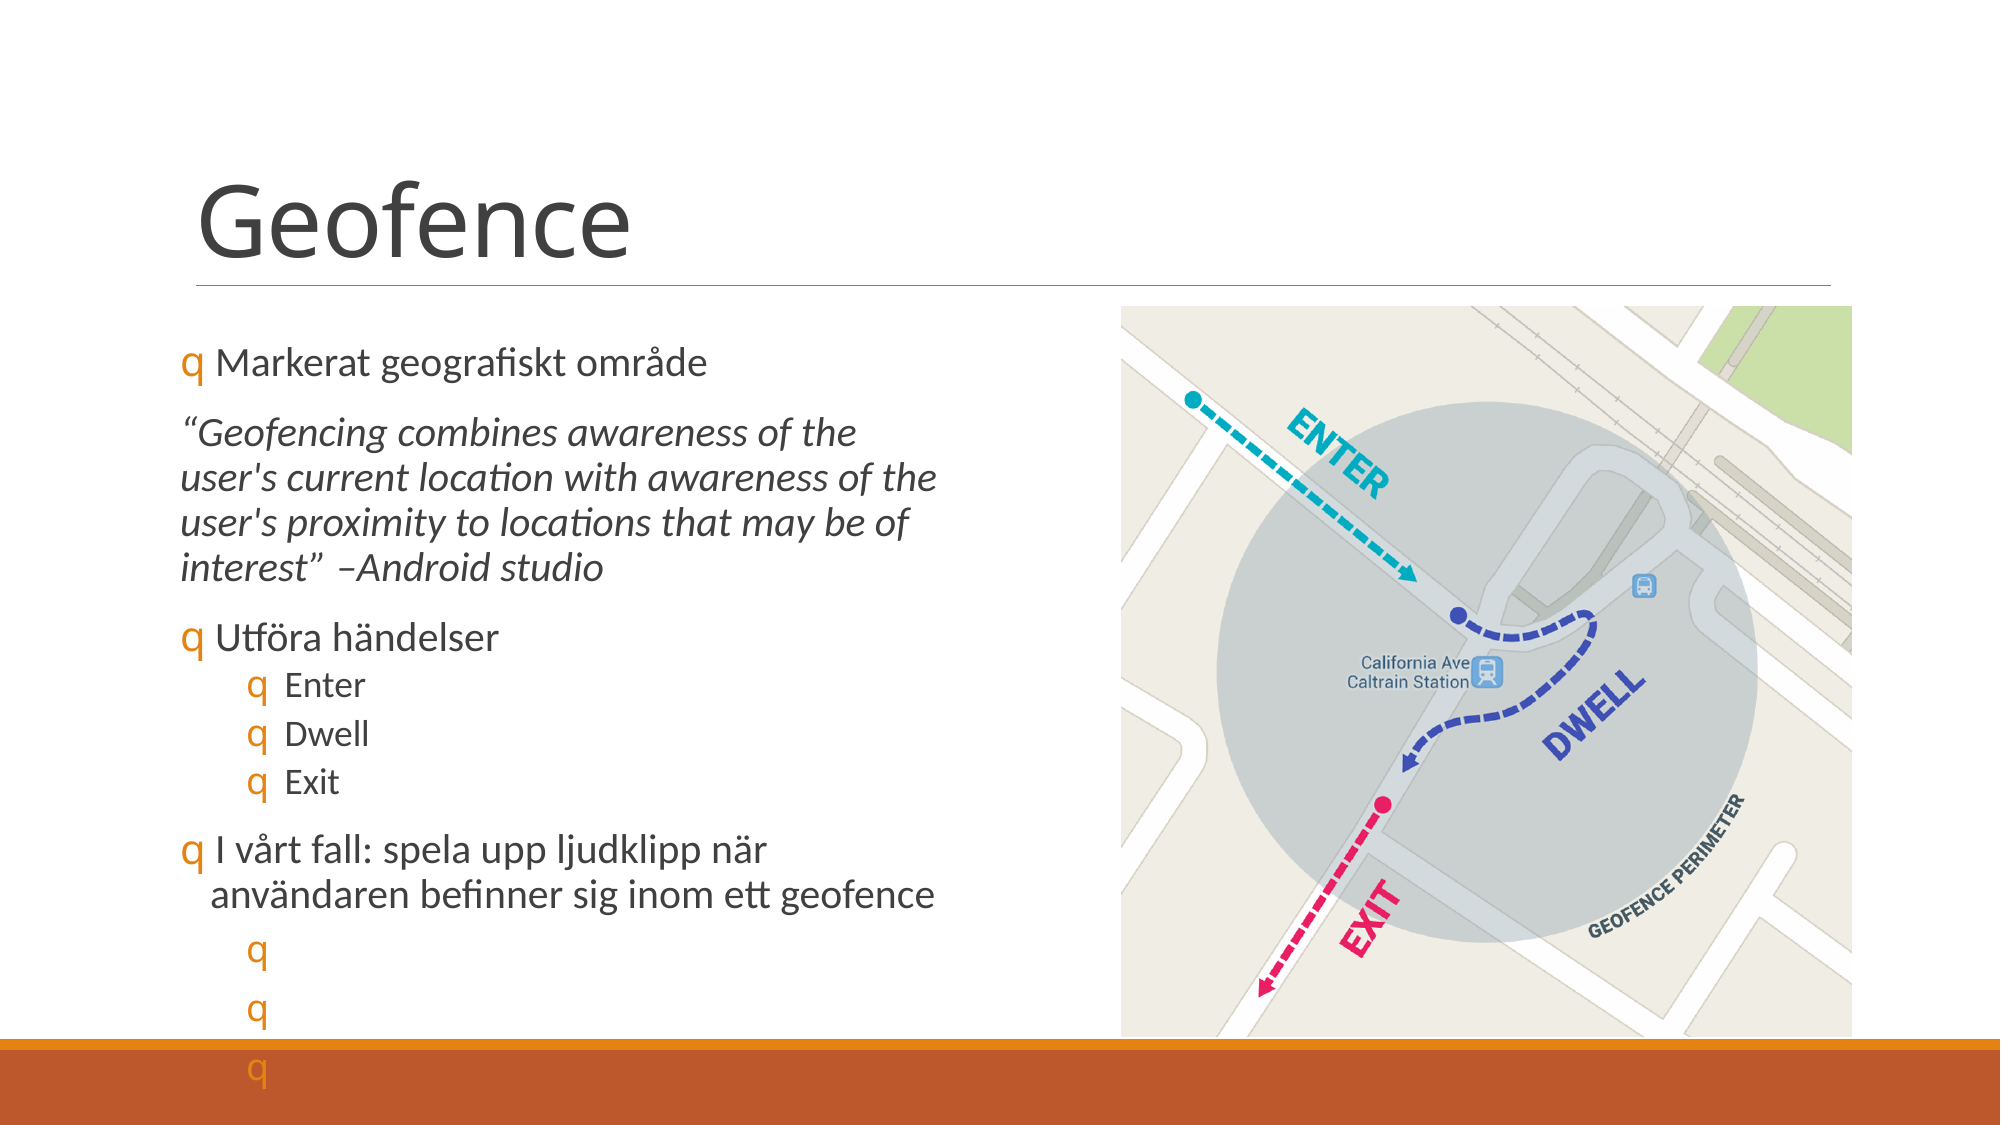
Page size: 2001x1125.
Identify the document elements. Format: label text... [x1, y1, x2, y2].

list Markerat geografiskt område “Geofencing combines awareness of the user's current location with awareness of the user's proximity to locations that may be of interest” –Android studio Utföra händelser Enter Dwell Exit I vårt fall: spela upp ljudklipp när användaren befinner sig inom ett geofence [180, 332, 940, 1009]
title Geofence [180, 47, 1831, 286]
picture [1121, 306, 1852, 1037]
